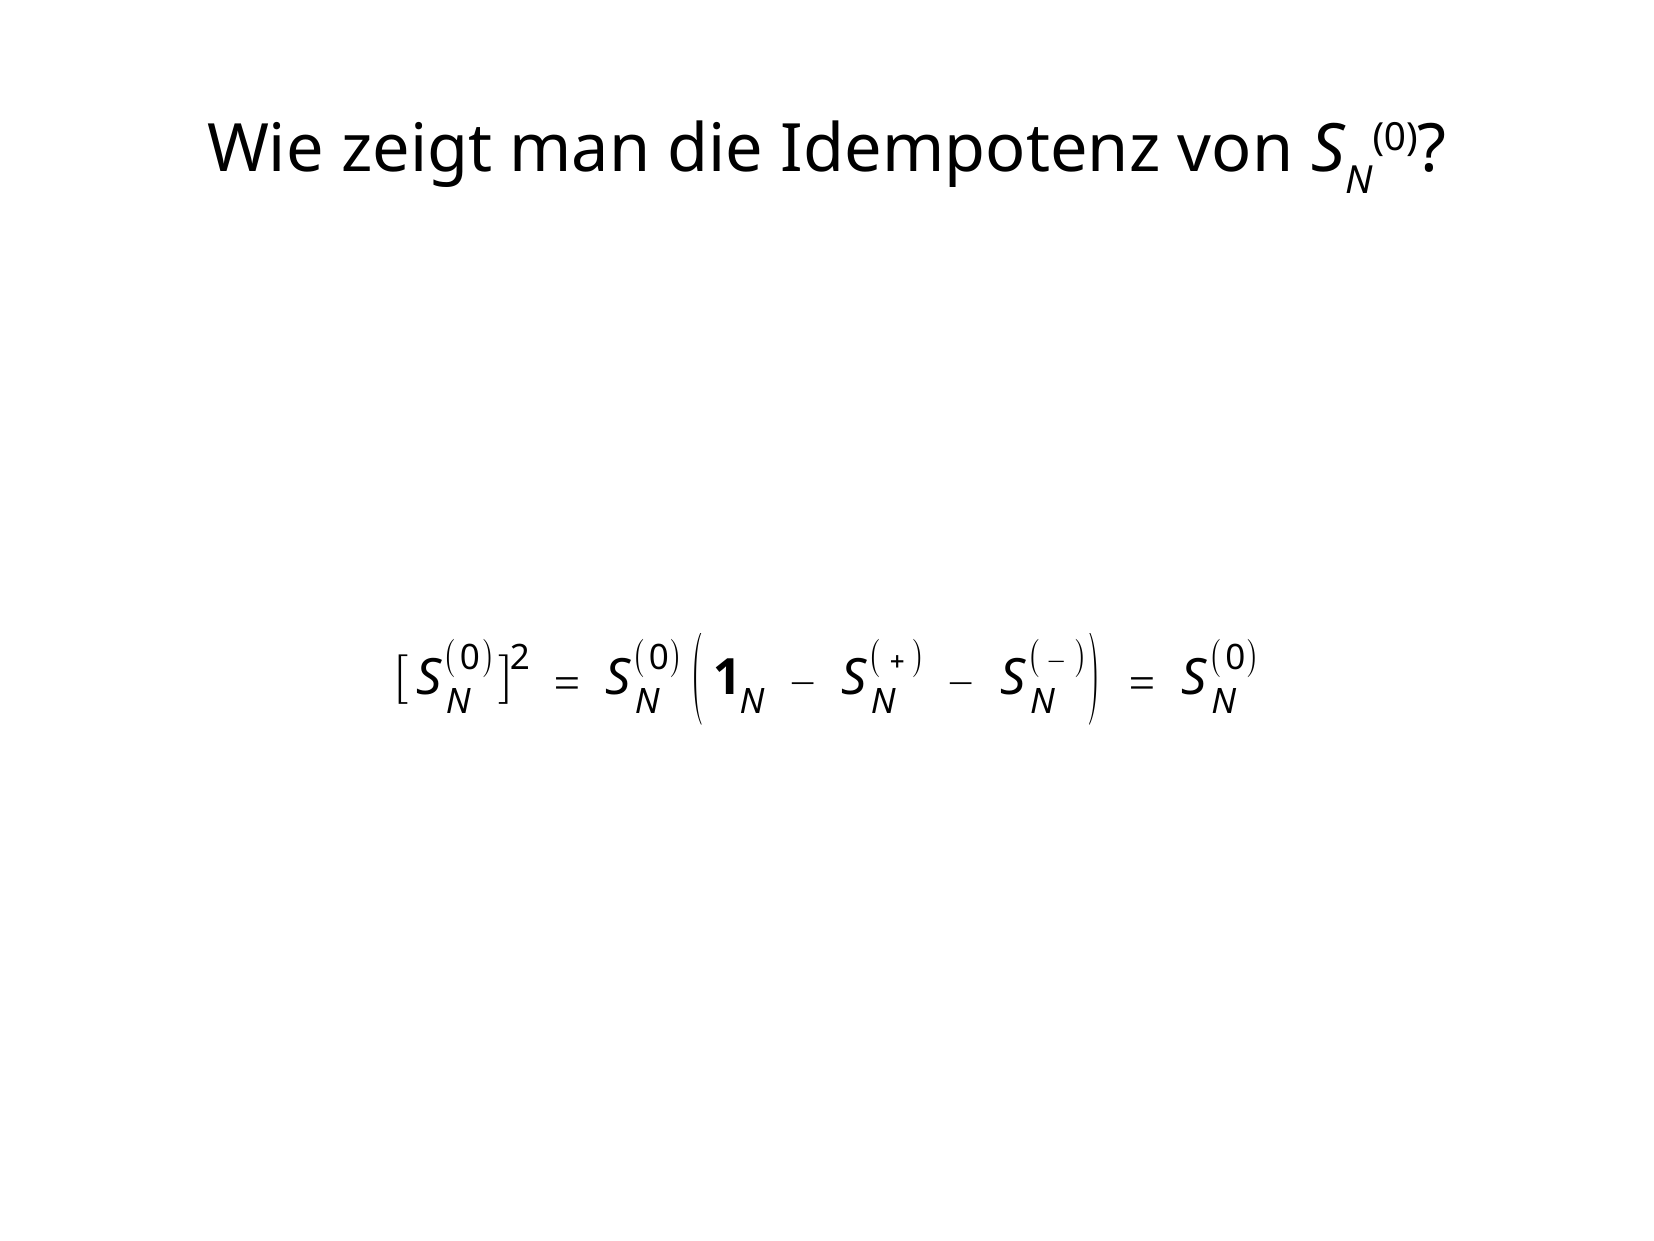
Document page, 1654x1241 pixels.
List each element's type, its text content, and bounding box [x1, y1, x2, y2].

chart [389, 633, 1264, 725]
title Wie zeigt man die Idempotenz von SN(0)? [82, 49, 1571, 257]
